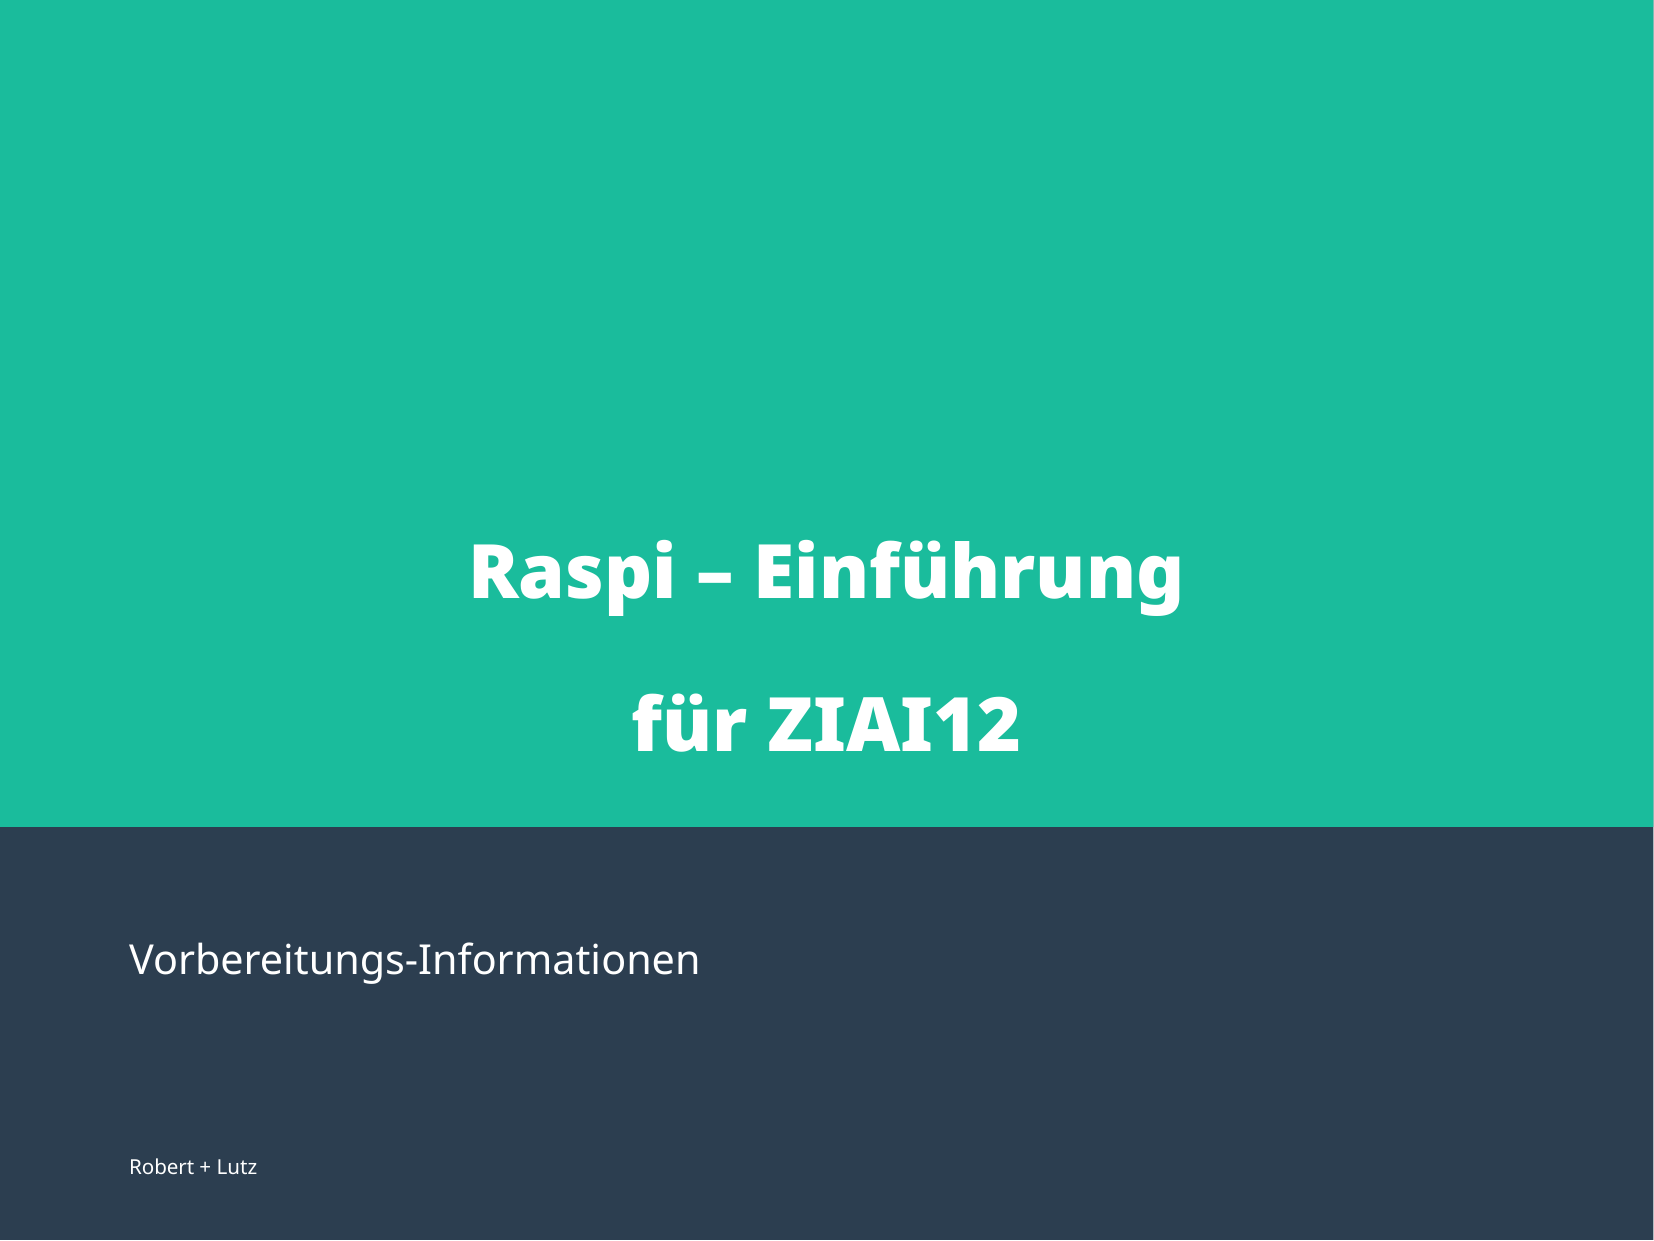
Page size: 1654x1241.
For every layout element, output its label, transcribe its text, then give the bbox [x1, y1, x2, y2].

list Vorbereitungs-Informationen Robert + Lutz [59, 856, 1595, 1182]
title Raspi – Einführung für ZIAI12 [442, 442, 1211, 798]
